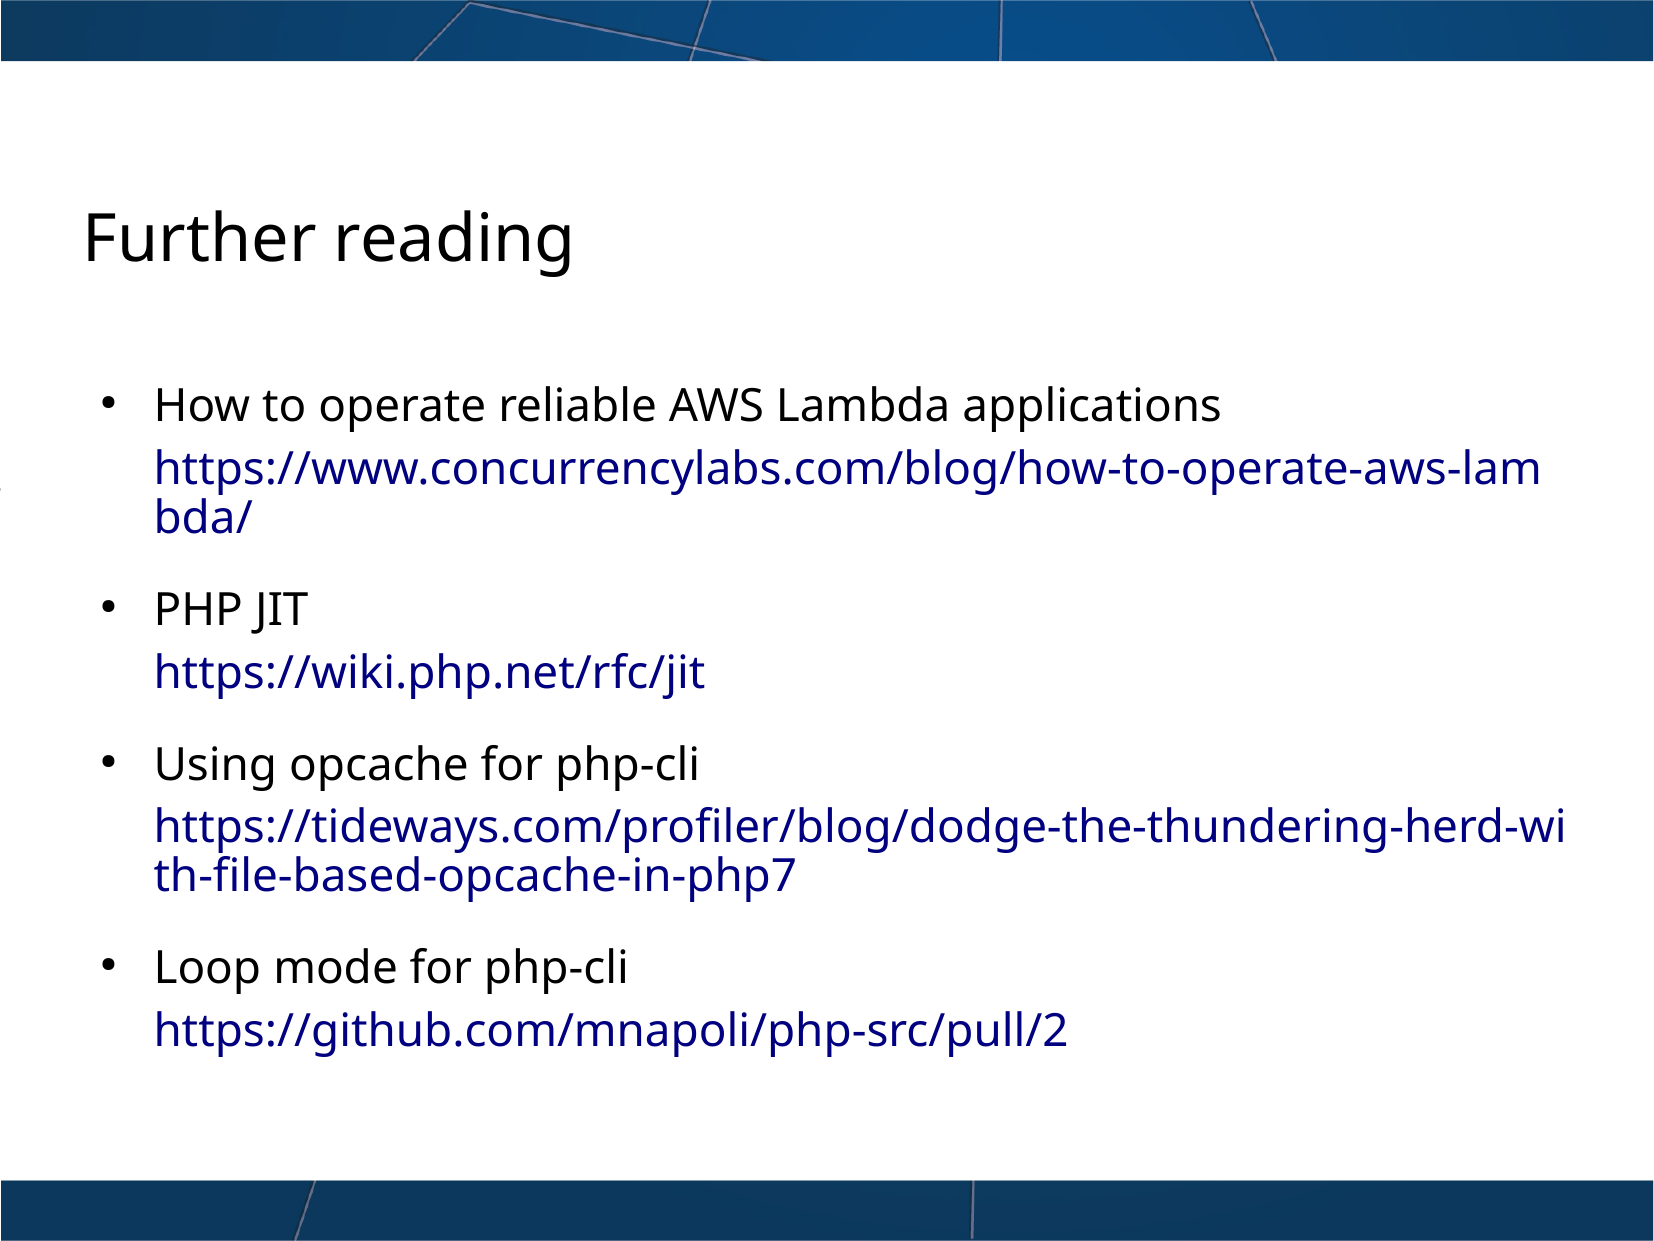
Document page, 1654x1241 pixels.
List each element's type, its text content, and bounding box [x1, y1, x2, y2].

picture [0, 0, 1654, 1241]
title Further reading [82, 139, 1571, 332]
list How to operate reliable AWS Lambda applications https://www.concurrencylabs.com/blog/how-to-operate-aws-lambda/ PHP JIT https://wiki.php.net/rfc/jit Using opcache for php-cli https://tideways.com/profiler/blog/dodge-the-thundering-herd-with-file-based-opcache-in-php7 Loop mode for php-cli https://github.com/mnapoli/php-src/pull/2 [82, 372, 1571, 1163]
